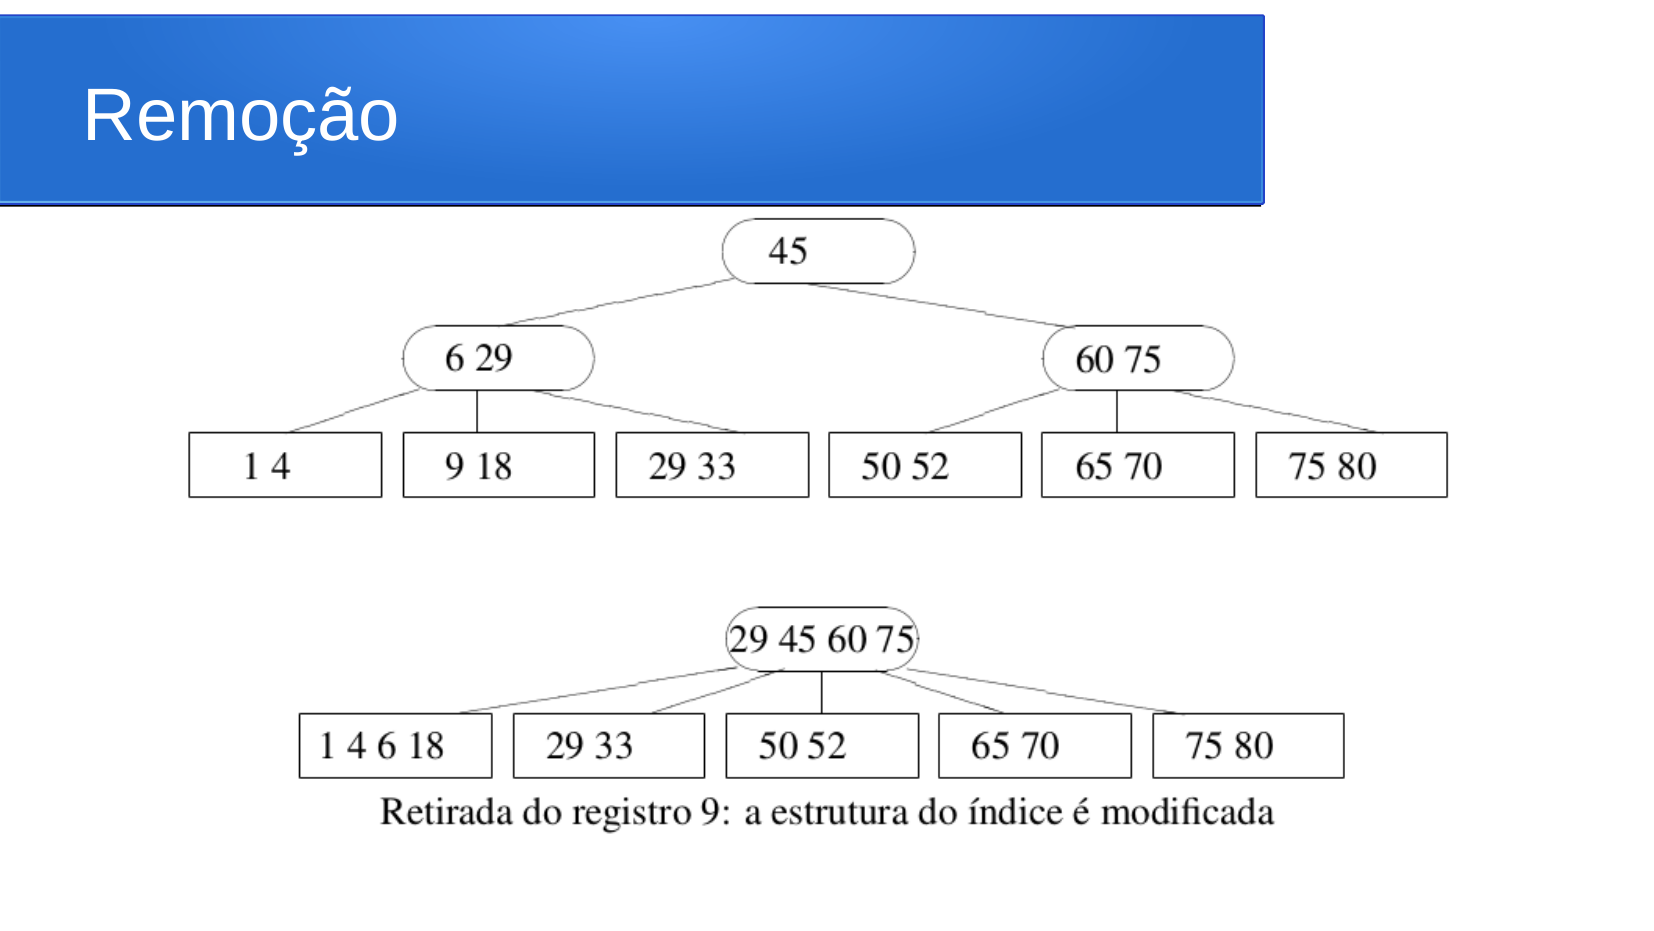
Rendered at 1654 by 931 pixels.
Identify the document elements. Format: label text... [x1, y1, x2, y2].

picture [184, 209, 1456, 506]
title Remoção [82, 37, 1250, 193]
picture [285, 552, 1370, 841]
